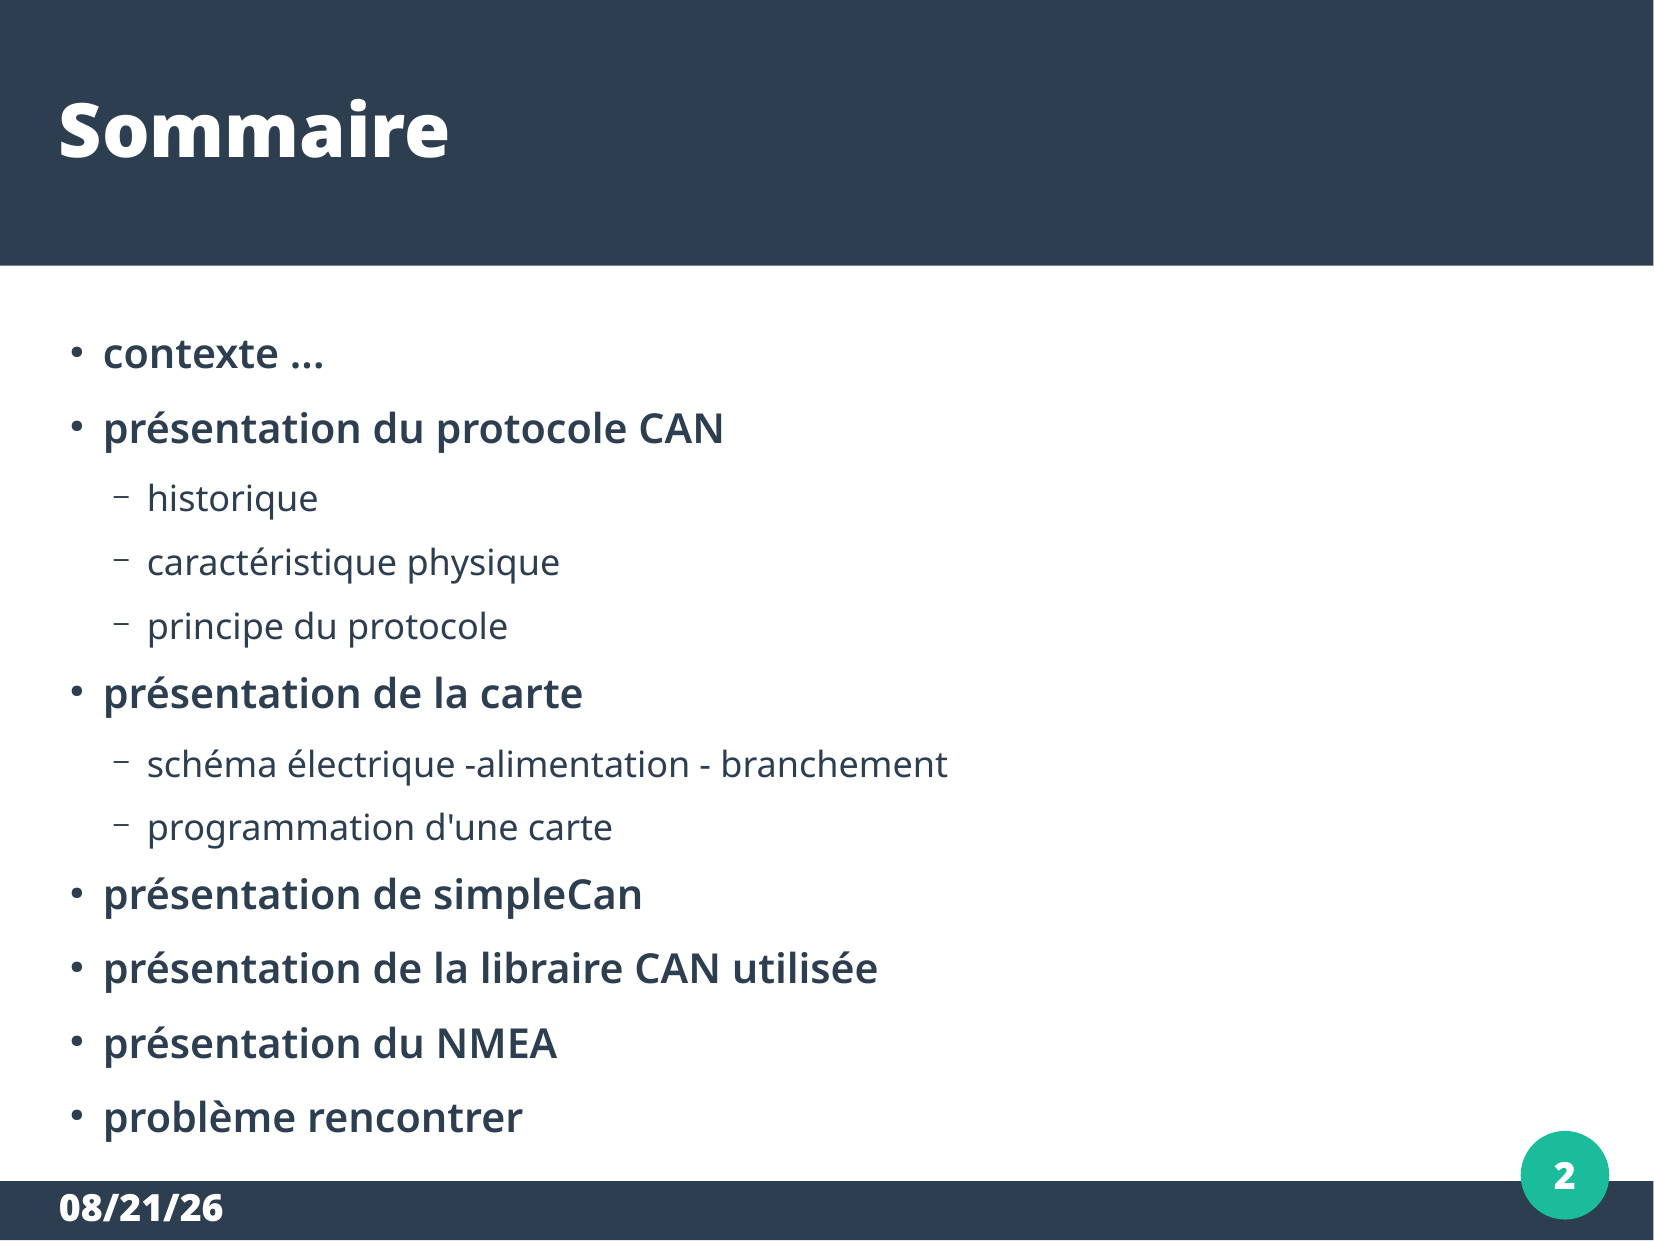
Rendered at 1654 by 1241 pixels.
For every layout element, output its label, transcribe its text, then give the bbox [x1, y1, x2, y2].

title Sommaire [59, 49, 1595, 207]
list contexte ... présentation du protocole CAN historique caractéristique physique principe du protocole présentation de la carte schéma électrique -alimentation - branchement programmation d'une carte présentation de simpleCan présentation de la libraire CAN utilisée présentation du NMEA problème rencontrer [59, 324, 1595, 1152]
